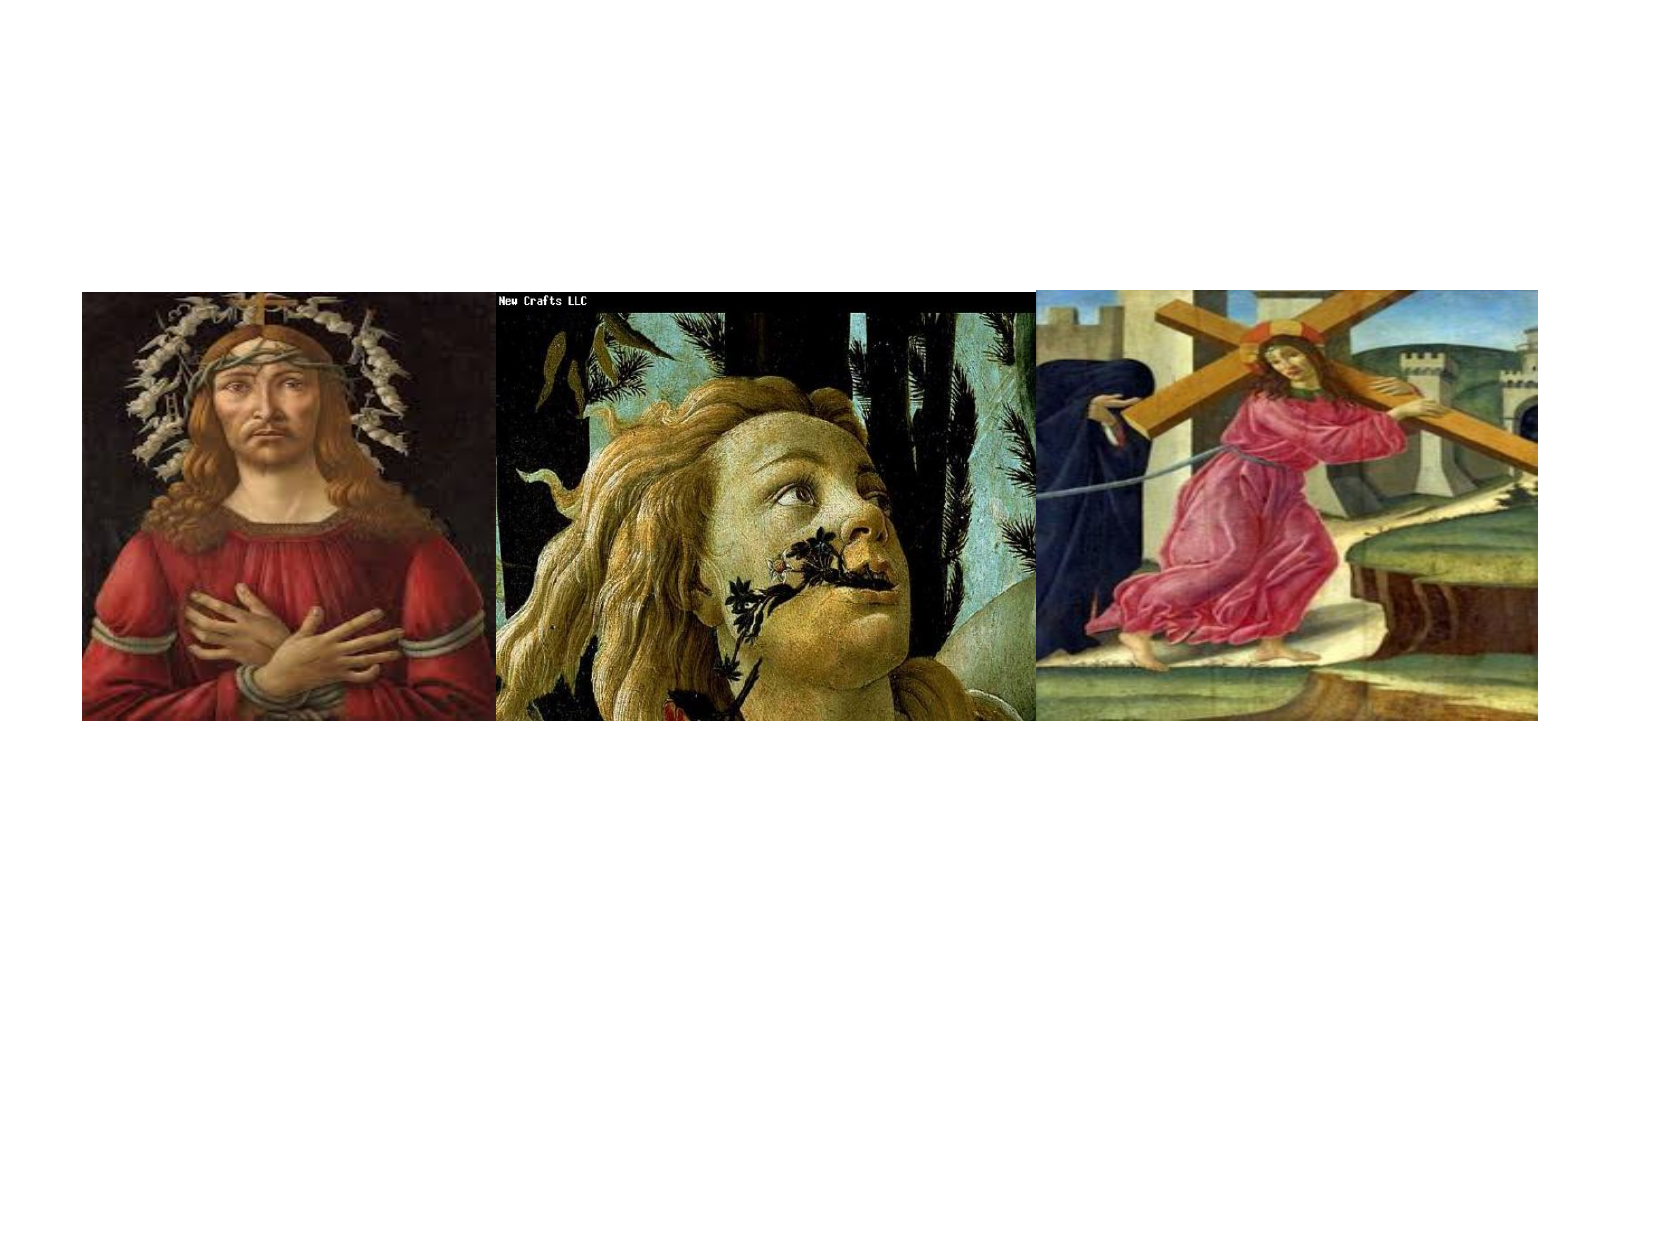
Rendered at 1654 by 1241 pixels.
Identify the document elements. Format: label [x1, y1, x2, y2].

picture [82, 290, 1538, 721]
